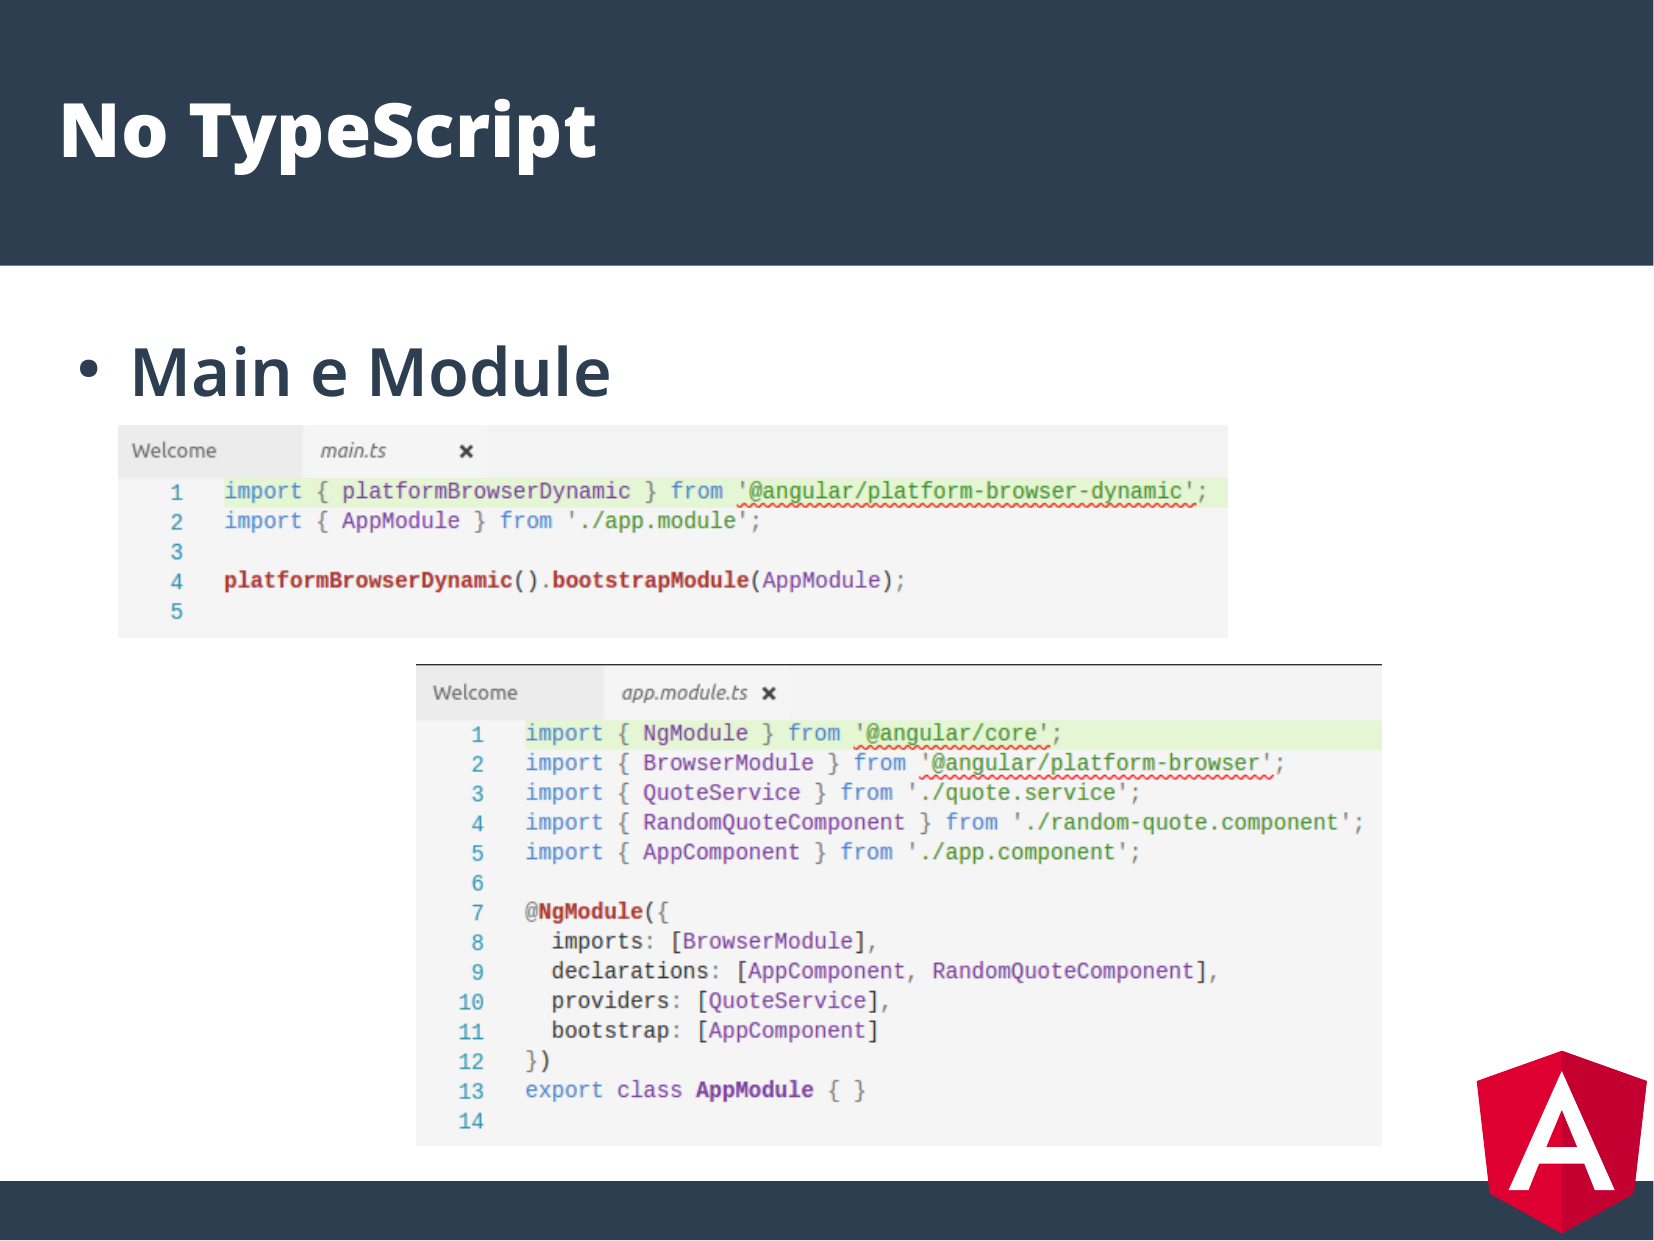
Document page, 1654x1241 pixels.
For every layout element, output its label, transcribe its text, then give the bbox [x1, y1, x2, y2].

picture [416, 664, 1382, 1146]
title No TypeScript [59, 49, 1595, 207]
picture [1447, 1022, 1654, 1241]
picture [118, 425, 1228, 638]
list Main e Module [59, 324, 1595, 449]
